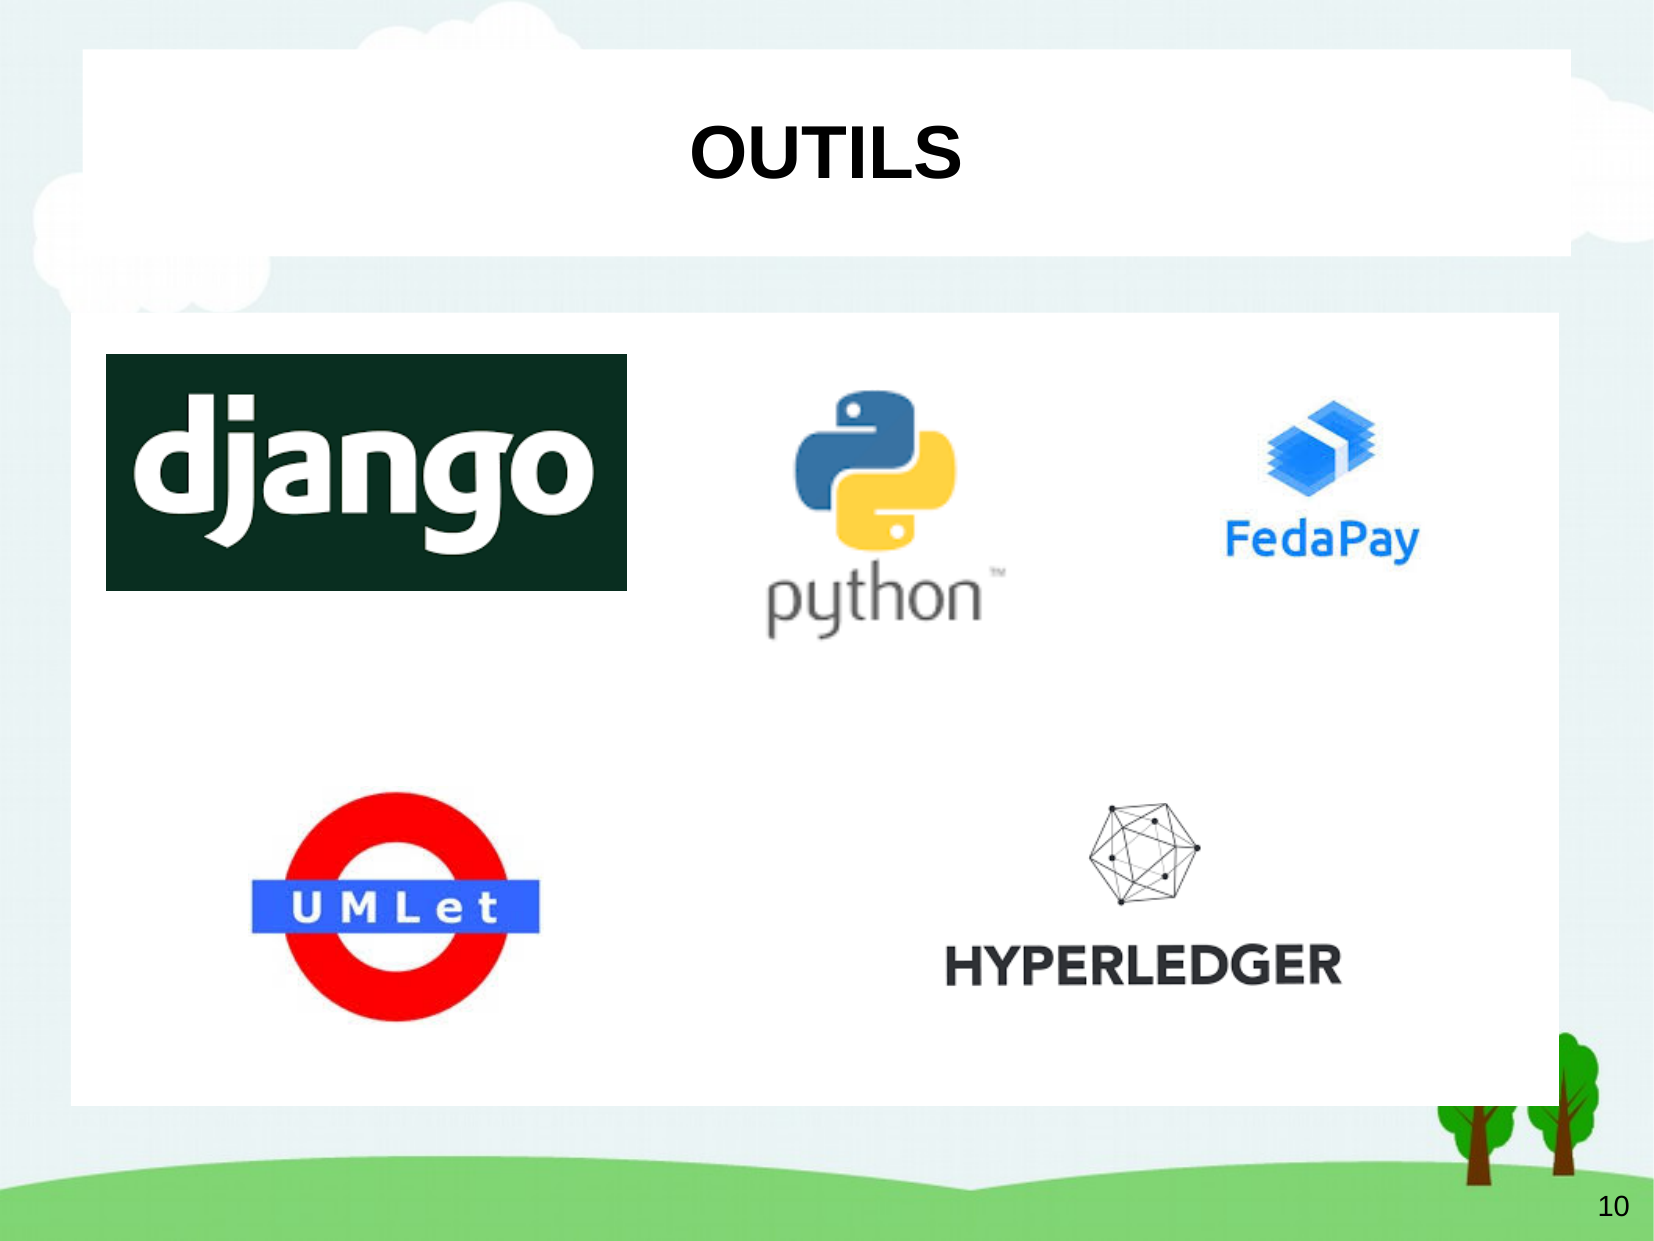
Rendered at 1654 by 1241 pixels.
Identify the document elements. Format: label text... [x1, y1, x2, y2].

title OUTILS [82, 49, 1571, 257]
picture [0, 0, 1654, 1241]
title [70, 312, 1559, 1106]
